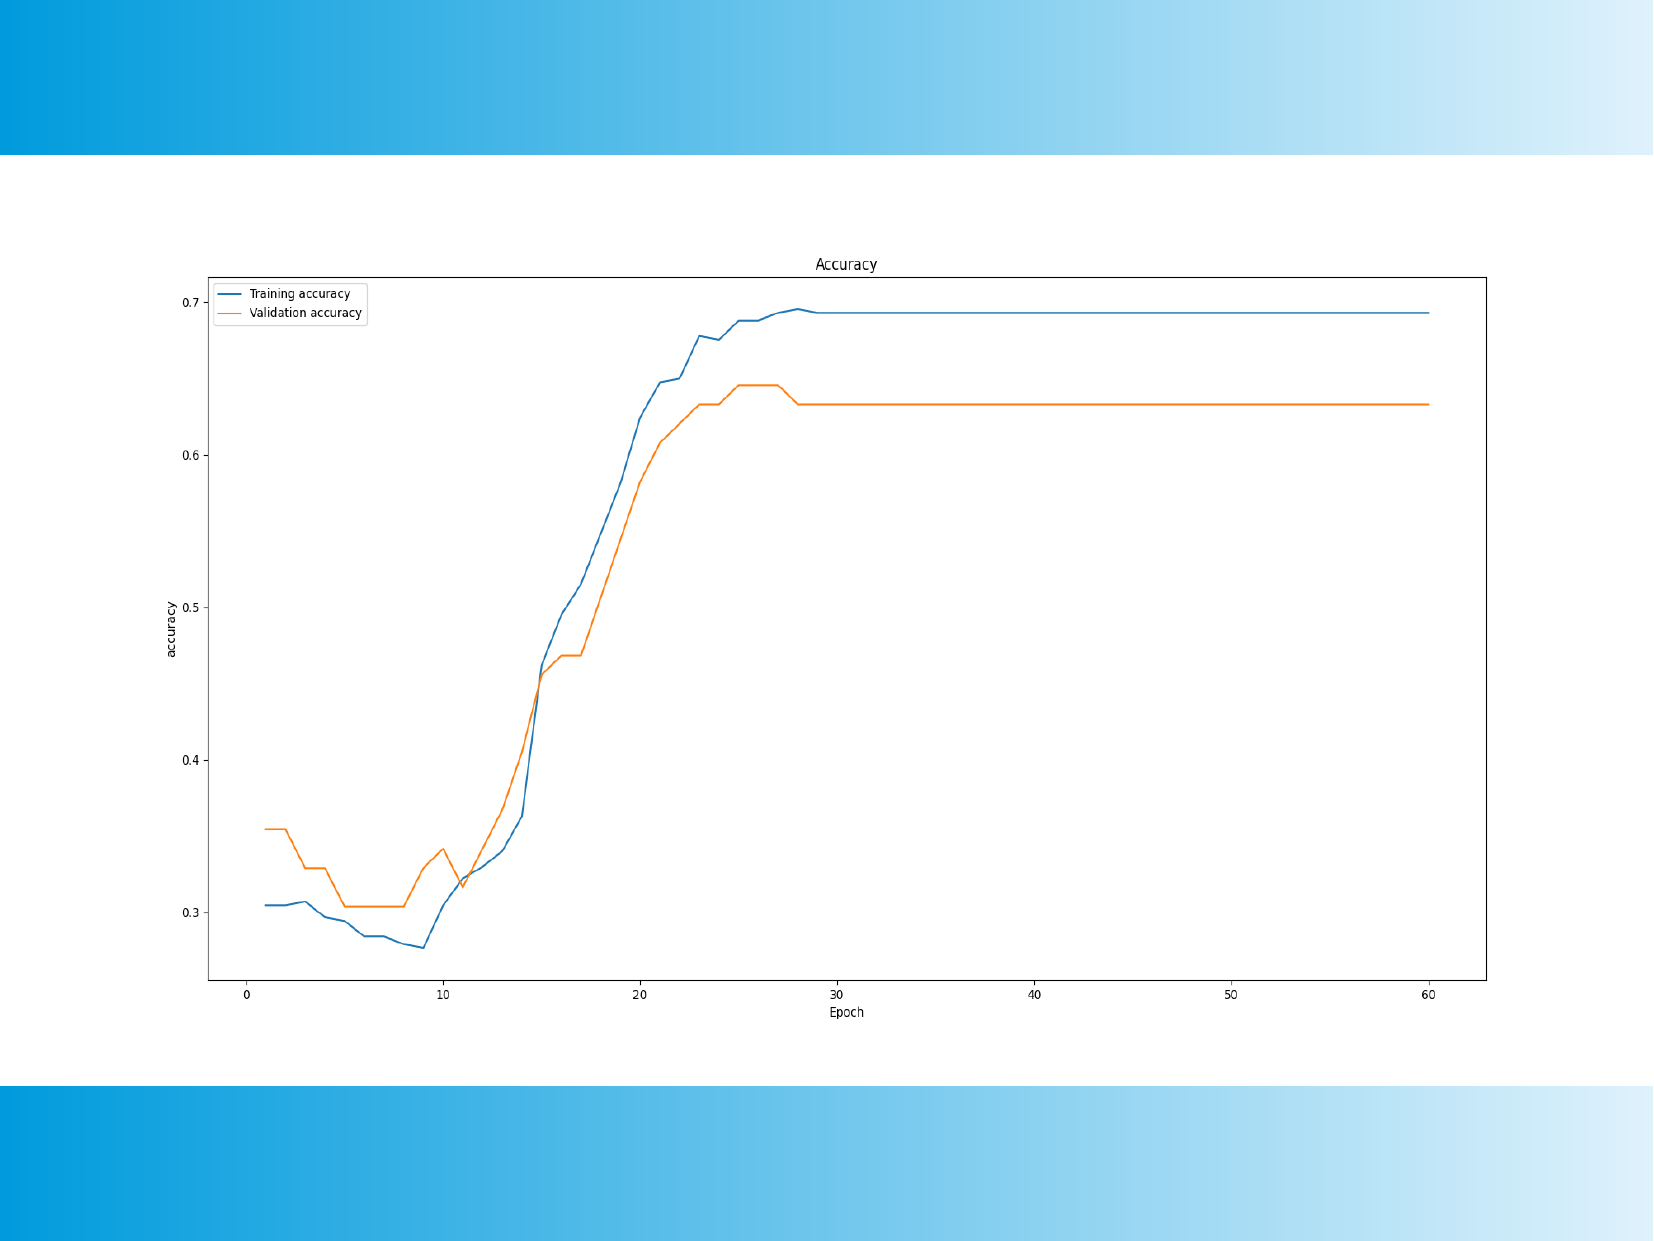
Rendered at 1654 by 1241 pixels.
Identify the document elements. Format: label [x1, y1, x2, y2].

picture [1, 167, 1651, 1081]
